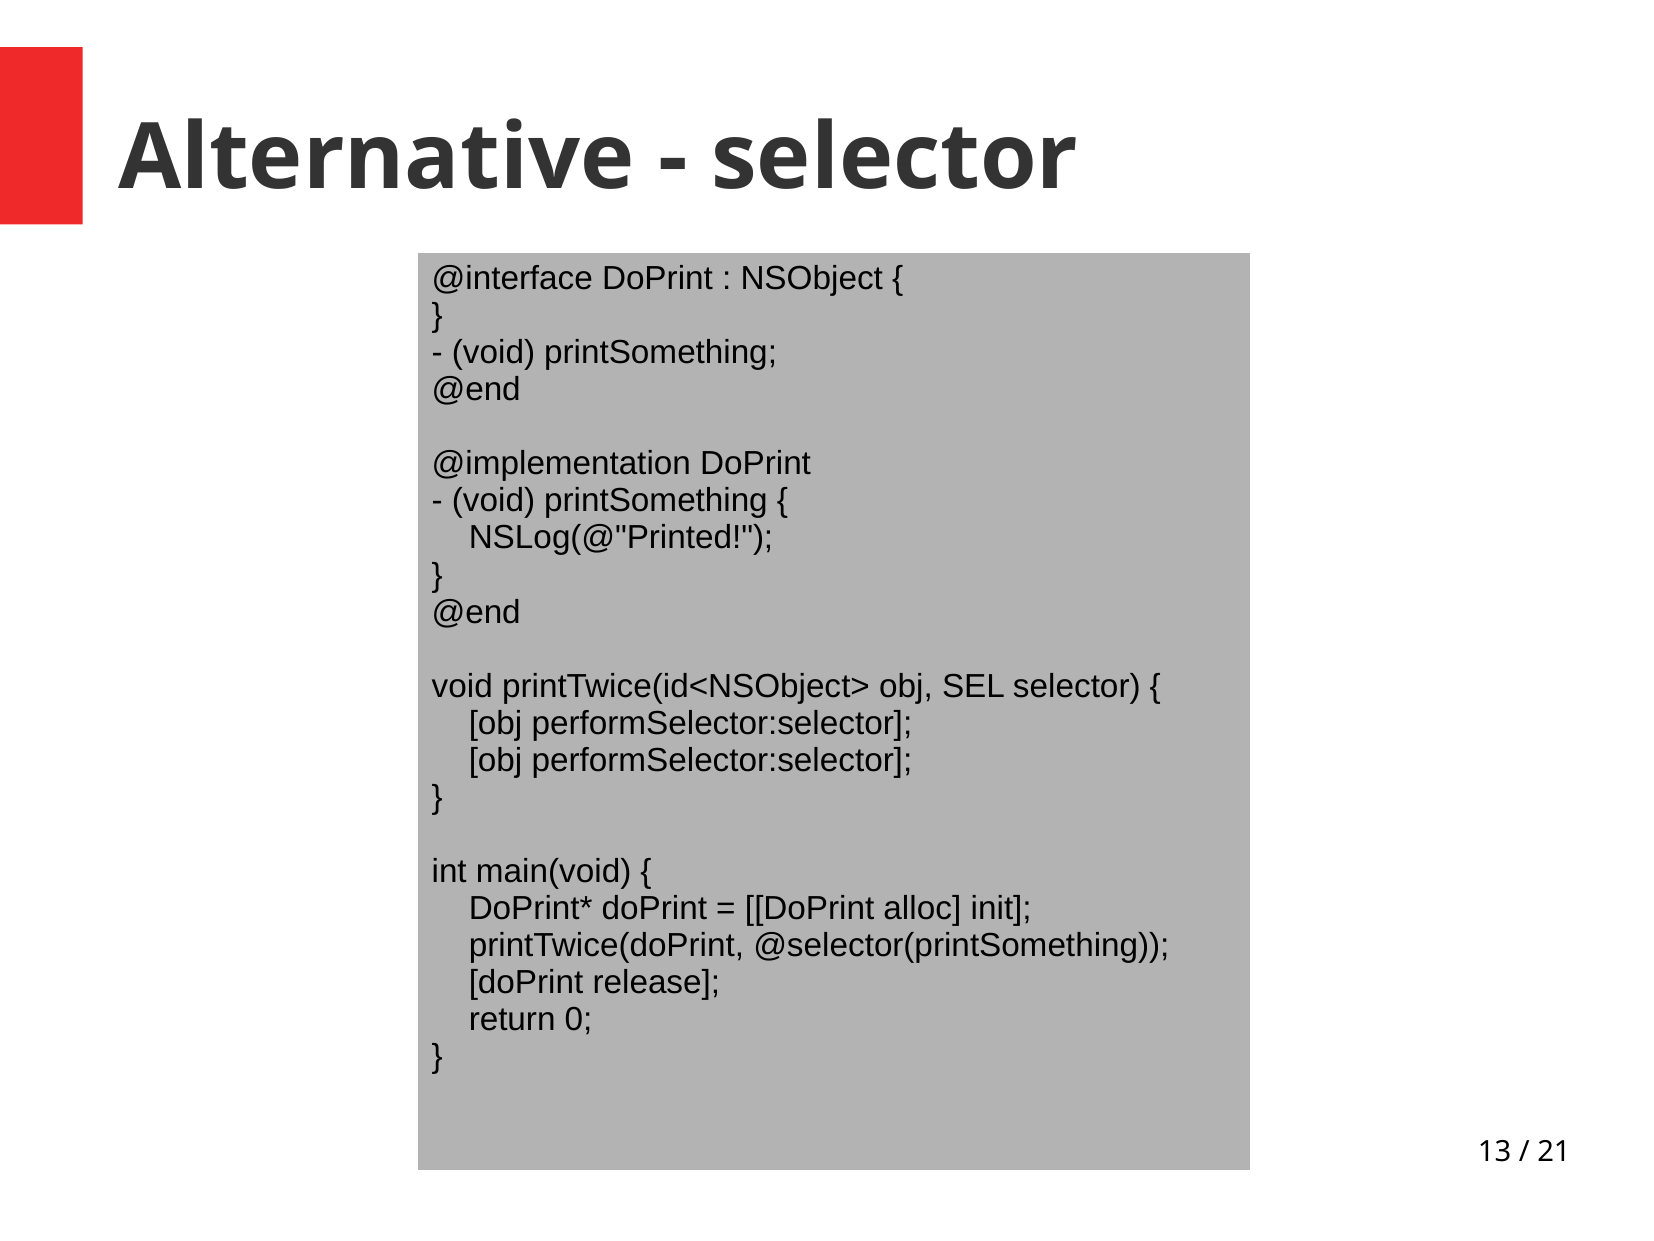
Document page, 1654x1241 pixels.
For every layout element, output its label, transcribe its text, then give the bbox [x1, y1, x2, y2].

table_header @interface DoPrint : NSObject { } - (void) printSomething; @end @implementation DoPrint - (void) printSomething { NSLog(@"Printed!"); } @end void printTwice(id<NSObject> obj, SEL selector) { [obj performSelector:selector]; [obj performSelector:selector]; } int main(void) { DoPrint* doPrint = [[DoPrint alloc] init]; printTwice(doPrint, @selector(printSomething)); [doPrint release]; return 0; } [418, 253, 1250, 1170]
title Alternative - selector [118, 49, 1571, 257]
